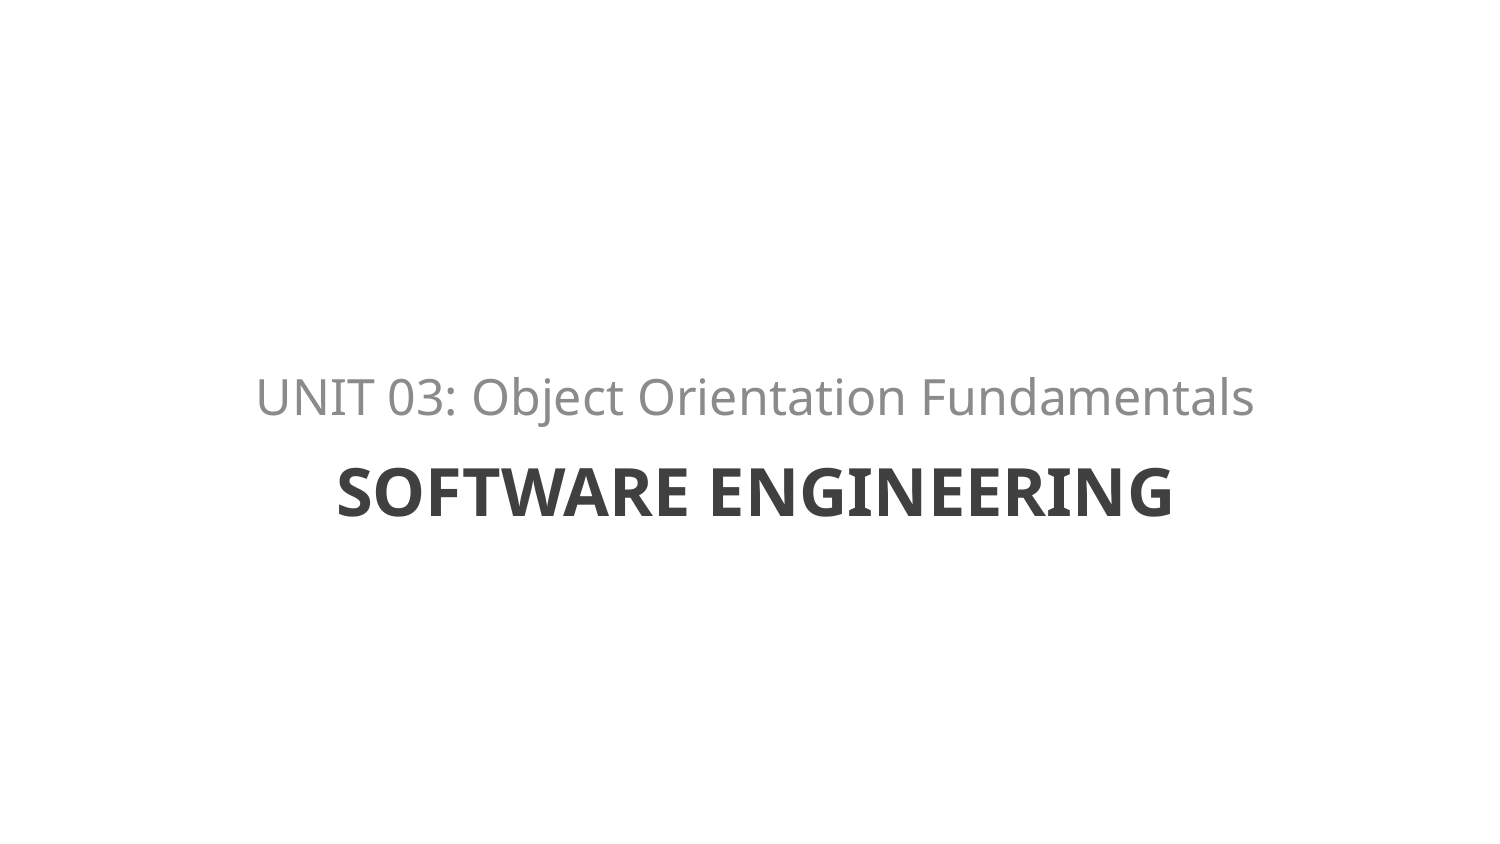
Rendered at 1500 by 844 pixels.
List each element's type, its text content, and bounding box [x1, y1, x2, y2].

list UNIT 03: Object Orientation Fundamentals [118, 357, 1394, 443]
title SOFTWARE ENGINEERING [118, 443, 1394, 610]
